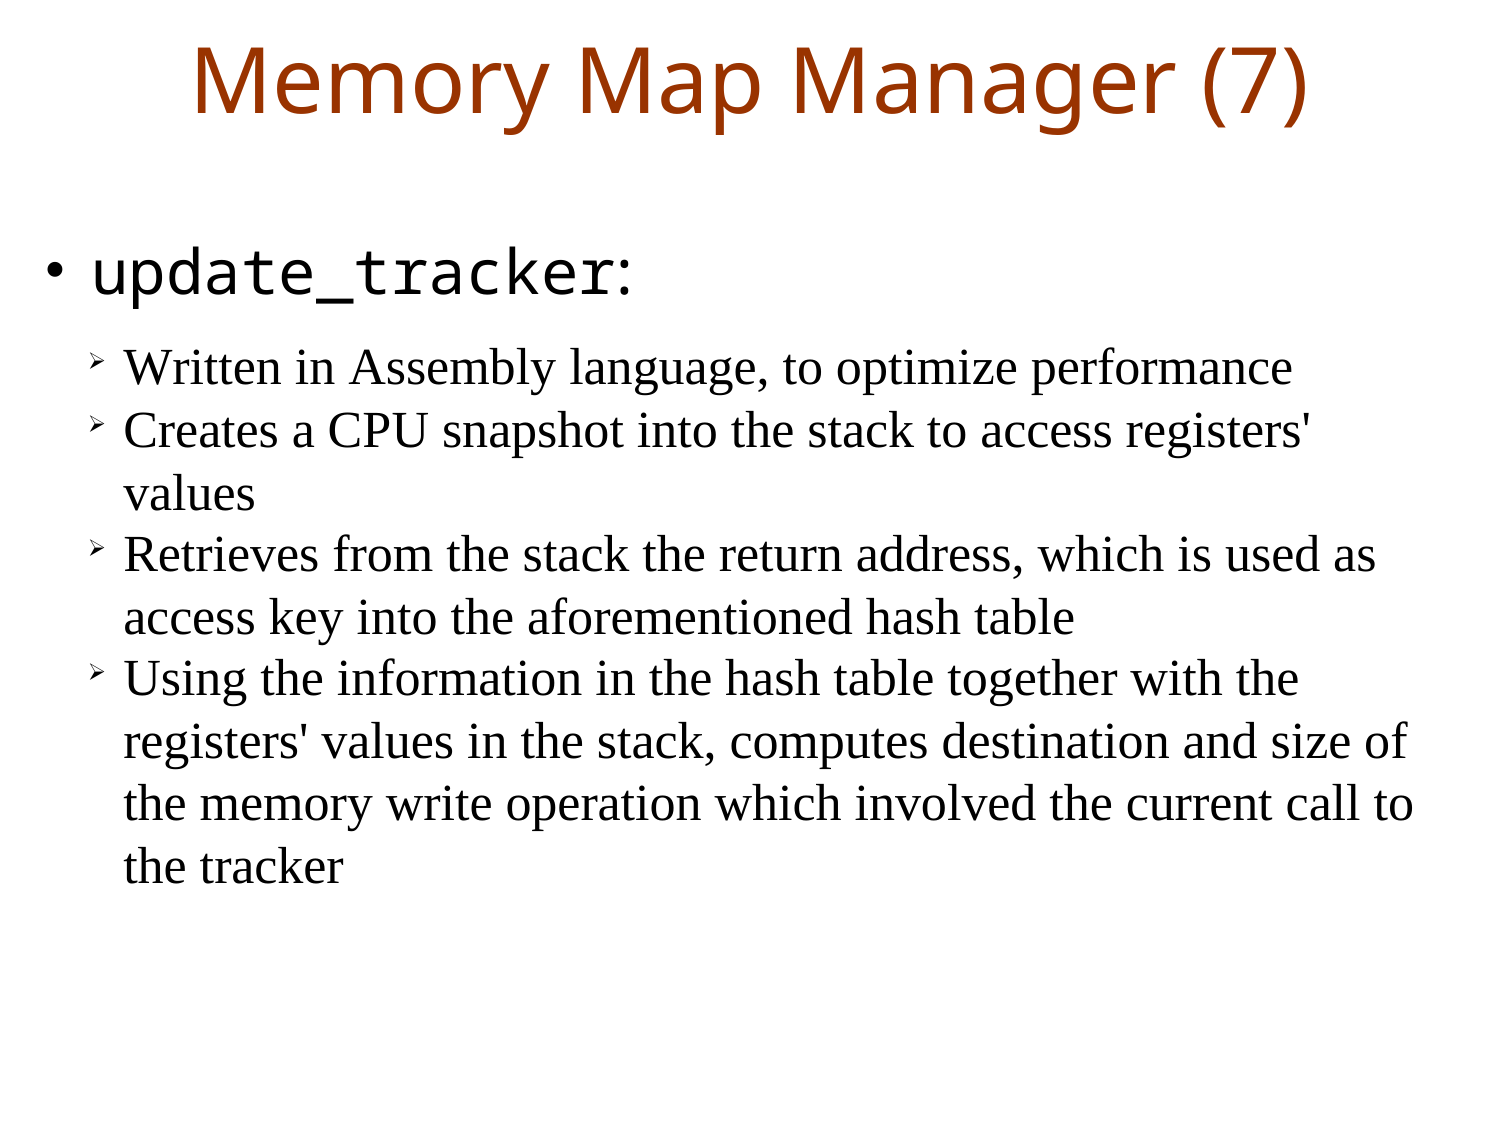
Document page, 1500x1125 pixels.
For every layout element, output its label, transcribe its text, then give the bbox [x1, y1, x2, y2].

text_box Written in Assembly language, to optimize performance [0, 325, 1447, 388]
text_box update_tracker: [29, 224, 1477, 337]
text_box Retrieves from the stack the return address, which is used as access key into the aforementioned hash table [0, 512, 1447, 636]
text_box Using the information in the hash table together with the registers' values in the stack, computes destination and size of the memory write operation which involved the current call to the tracker [0, 636, 1447, 901]
text_box Creates a CPU snapshot into the stack to access registers' values [0, 388, 1447, 512]
title Memory Map Manager (7) [112, 0, 1388, 172]
